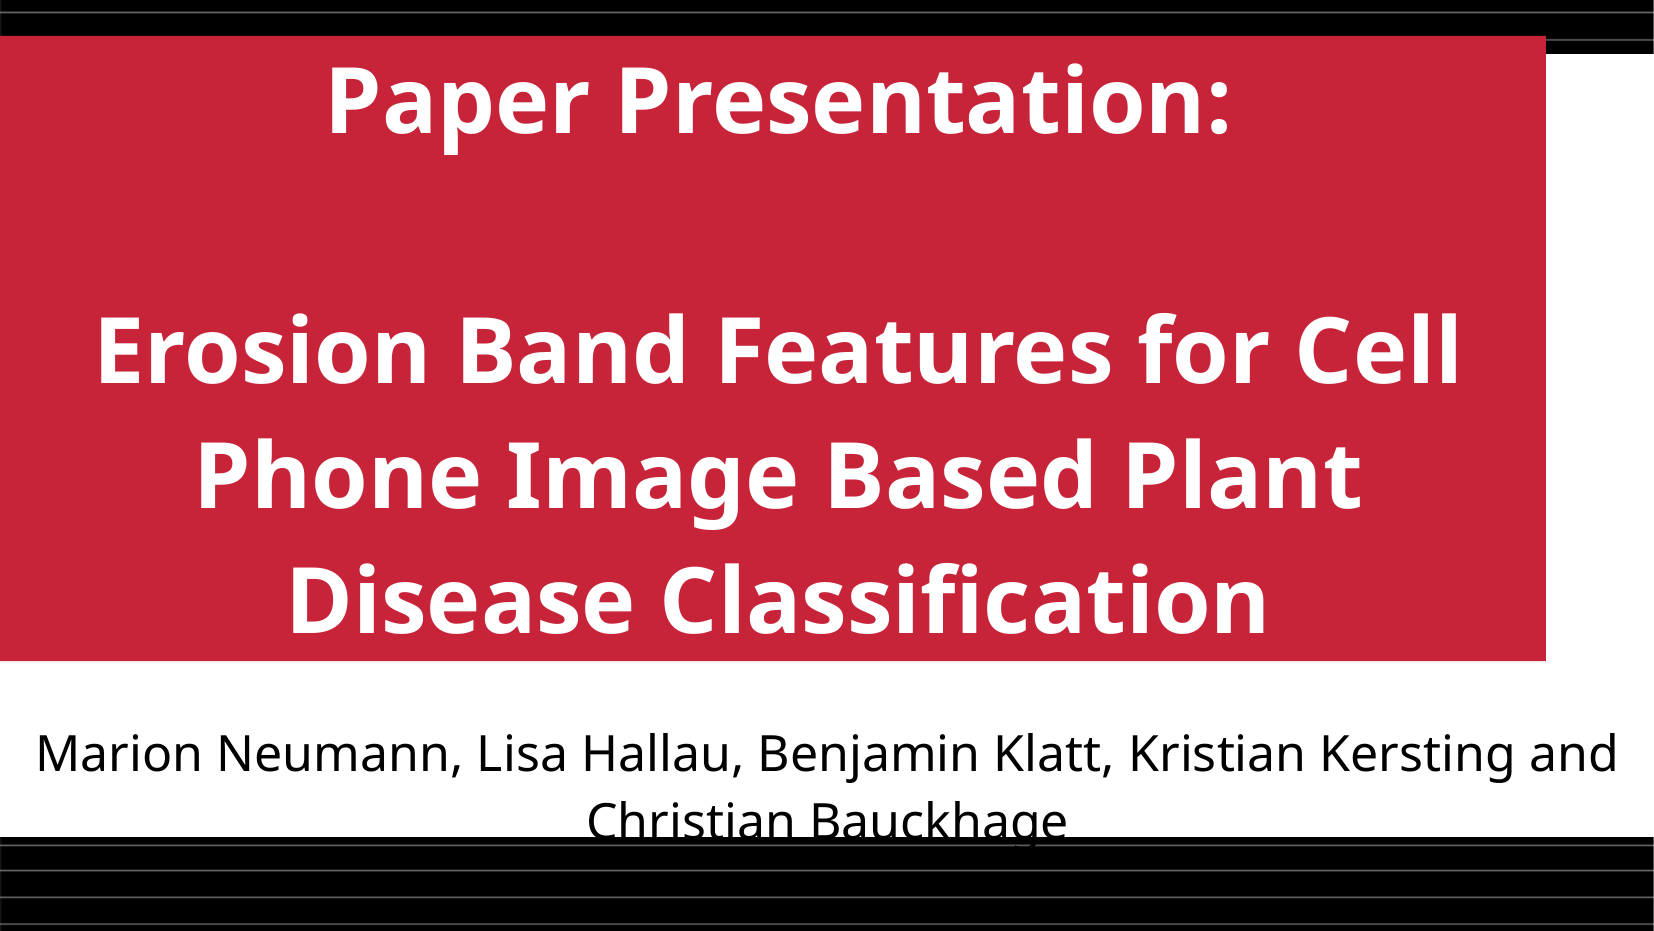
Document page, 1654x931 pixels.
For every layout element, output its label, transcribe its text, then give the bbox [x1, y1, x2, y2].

picture [0, 837, 1654, 931]
picture [0, 0, 1654, 54]
title Paper Presentation: Erosion Band Features for Cell Phone Image Based Plant Disease Classification [0, 59, 1546, 638]
subtitle Marion Neumann, Lisa Hallau, Benjamin Klatt, Kristian Kersting and Christian Bauckhage [35, 649, 1642, 829]
